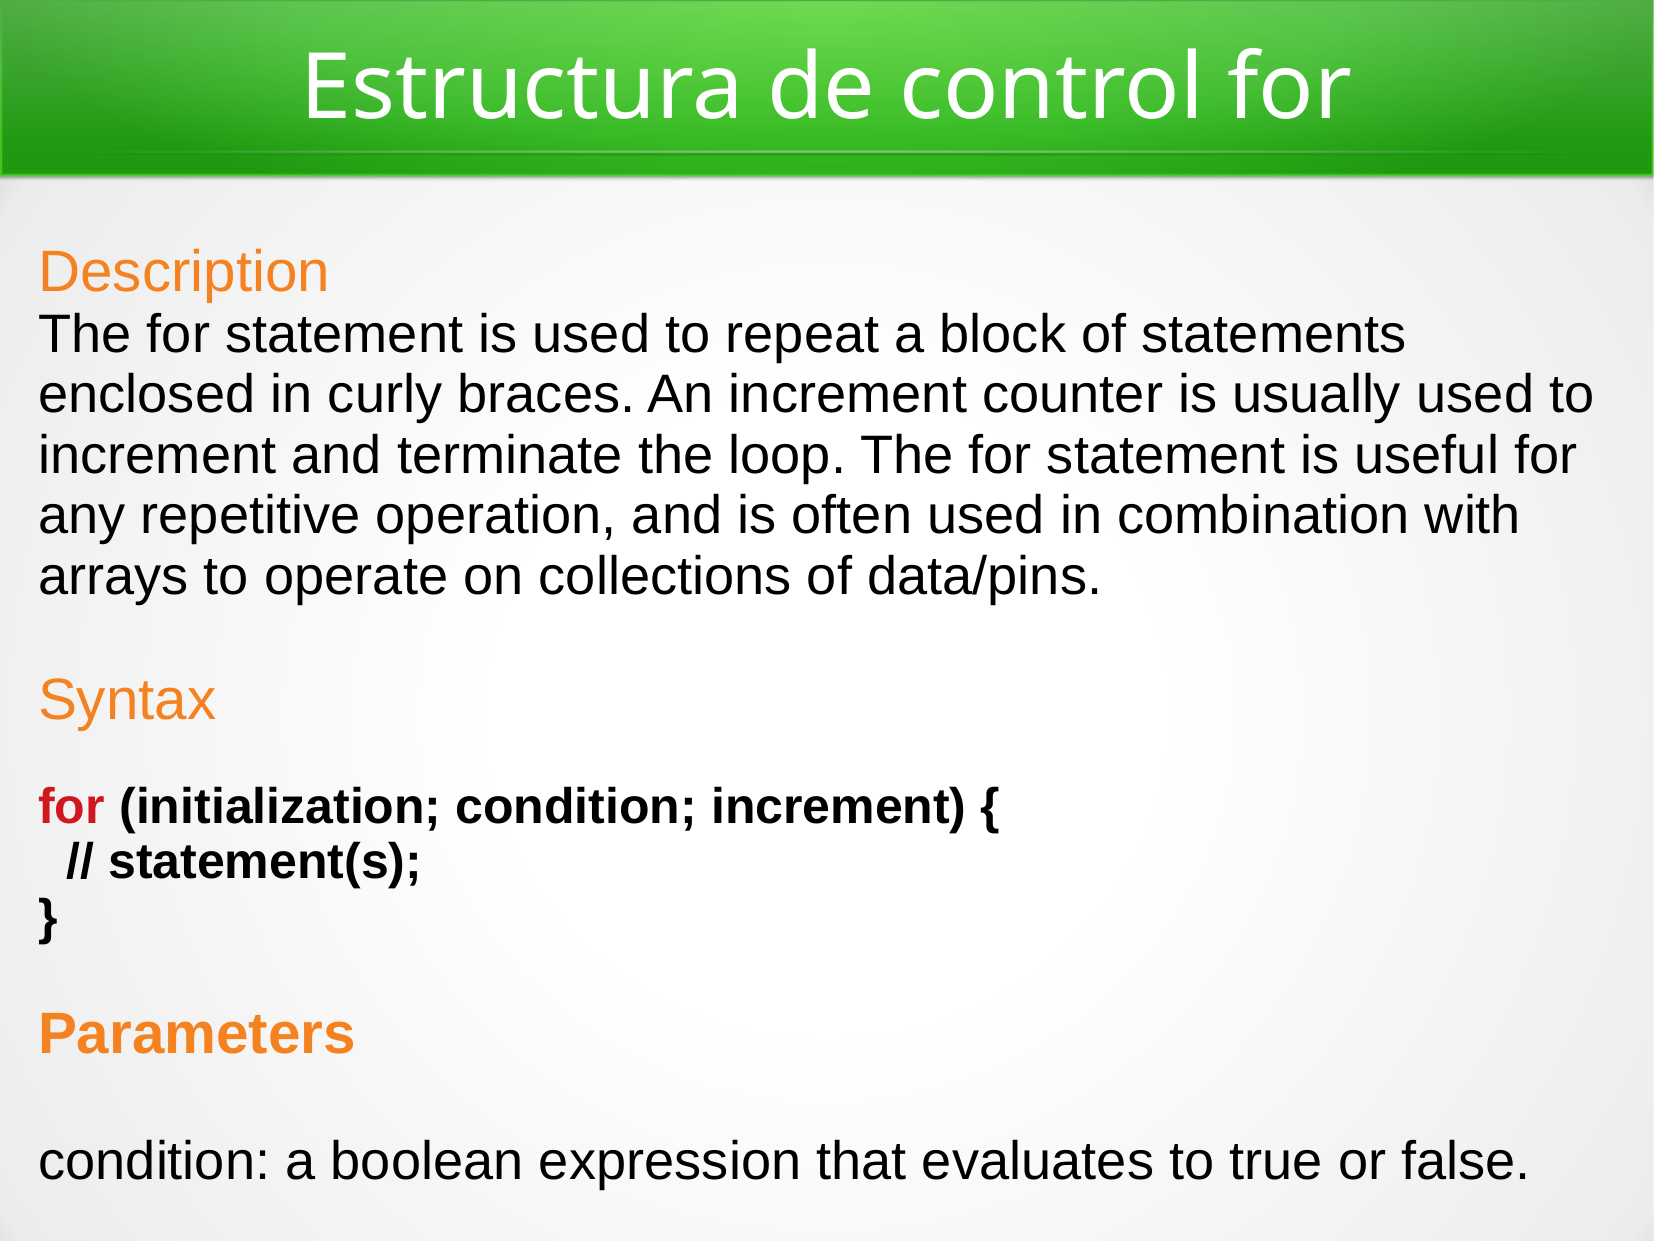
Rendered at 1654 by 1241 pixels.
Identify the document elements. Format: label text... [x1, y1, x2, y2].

picture [0, 0, 1654, 1241]
text_box Description The for statement is used to repeat a block of statements enclosed in curly braces. An increment counter is usually used to increment and terminate the loop. The for statement is useful for any repetitive operation, and is often used in combination with arrays to operate on collections of data/pins. Syntax for (initialization; condition; increment) { // statement(s); } Parameters condition: a boolean expression that evaluates to true or false. [23, 188, 1654, 1200]
title Estructura de control for [82, 11, 1571, 154]
